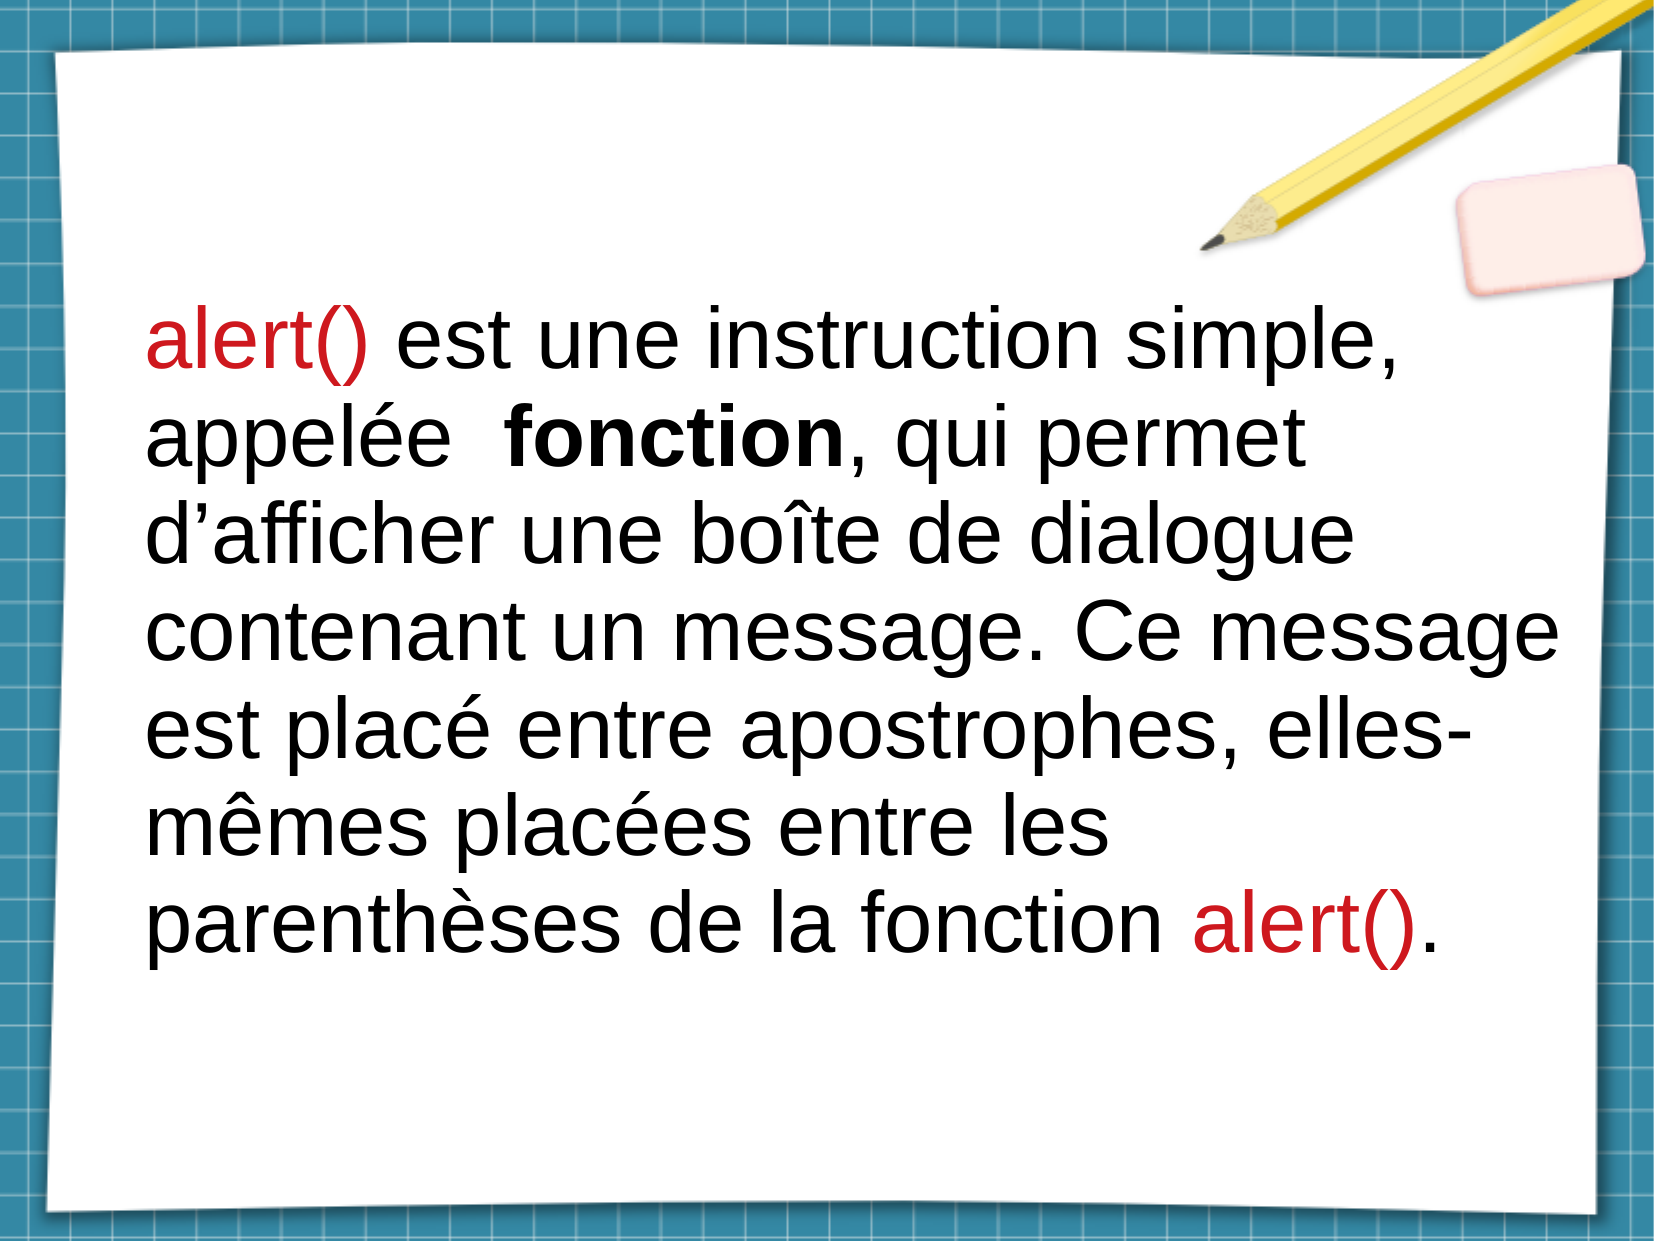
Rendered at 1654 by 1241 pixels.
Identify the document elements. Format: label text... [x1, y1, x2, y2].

list alert() est une instruction simple, appelée fonction, qui permet d’afficher une boîte de dialogue contenant un message. Ce message est placé entre apostrophes, elles-mêmes placées entre les parenthèses de la fonction alert(). [82, 290, 1571, 1010]
picture [0, 0, 1654, 1241]
